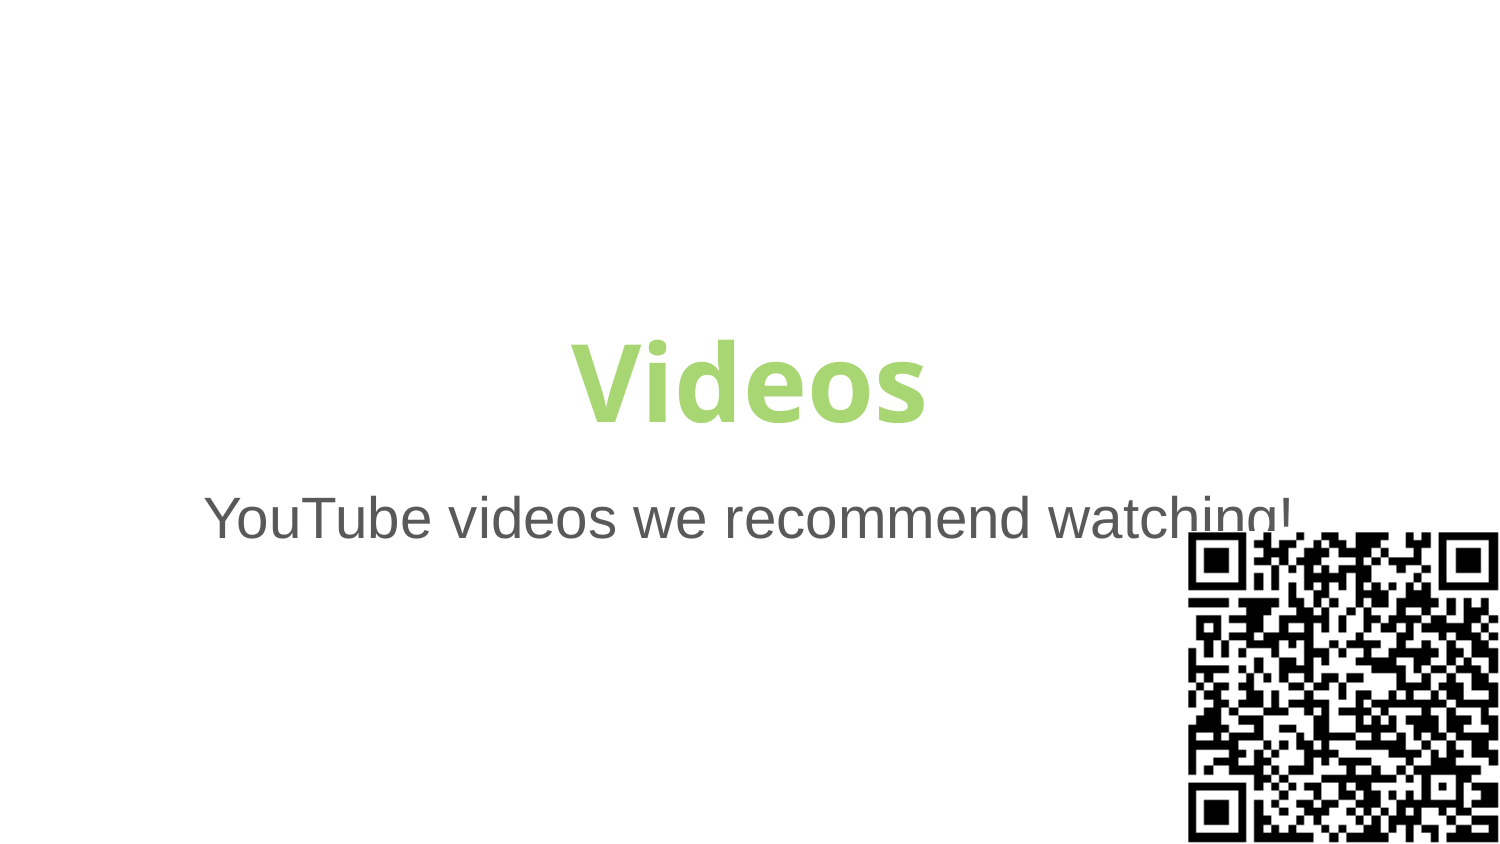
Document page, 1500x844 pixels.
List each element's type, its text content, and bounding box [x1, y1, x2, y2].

title Videos [51, 122, 1449, 459]
picture [1187, 531, 1500, 844]
subtitle YouTube videos we recommend watching! [51, 464, 1449, 595]
